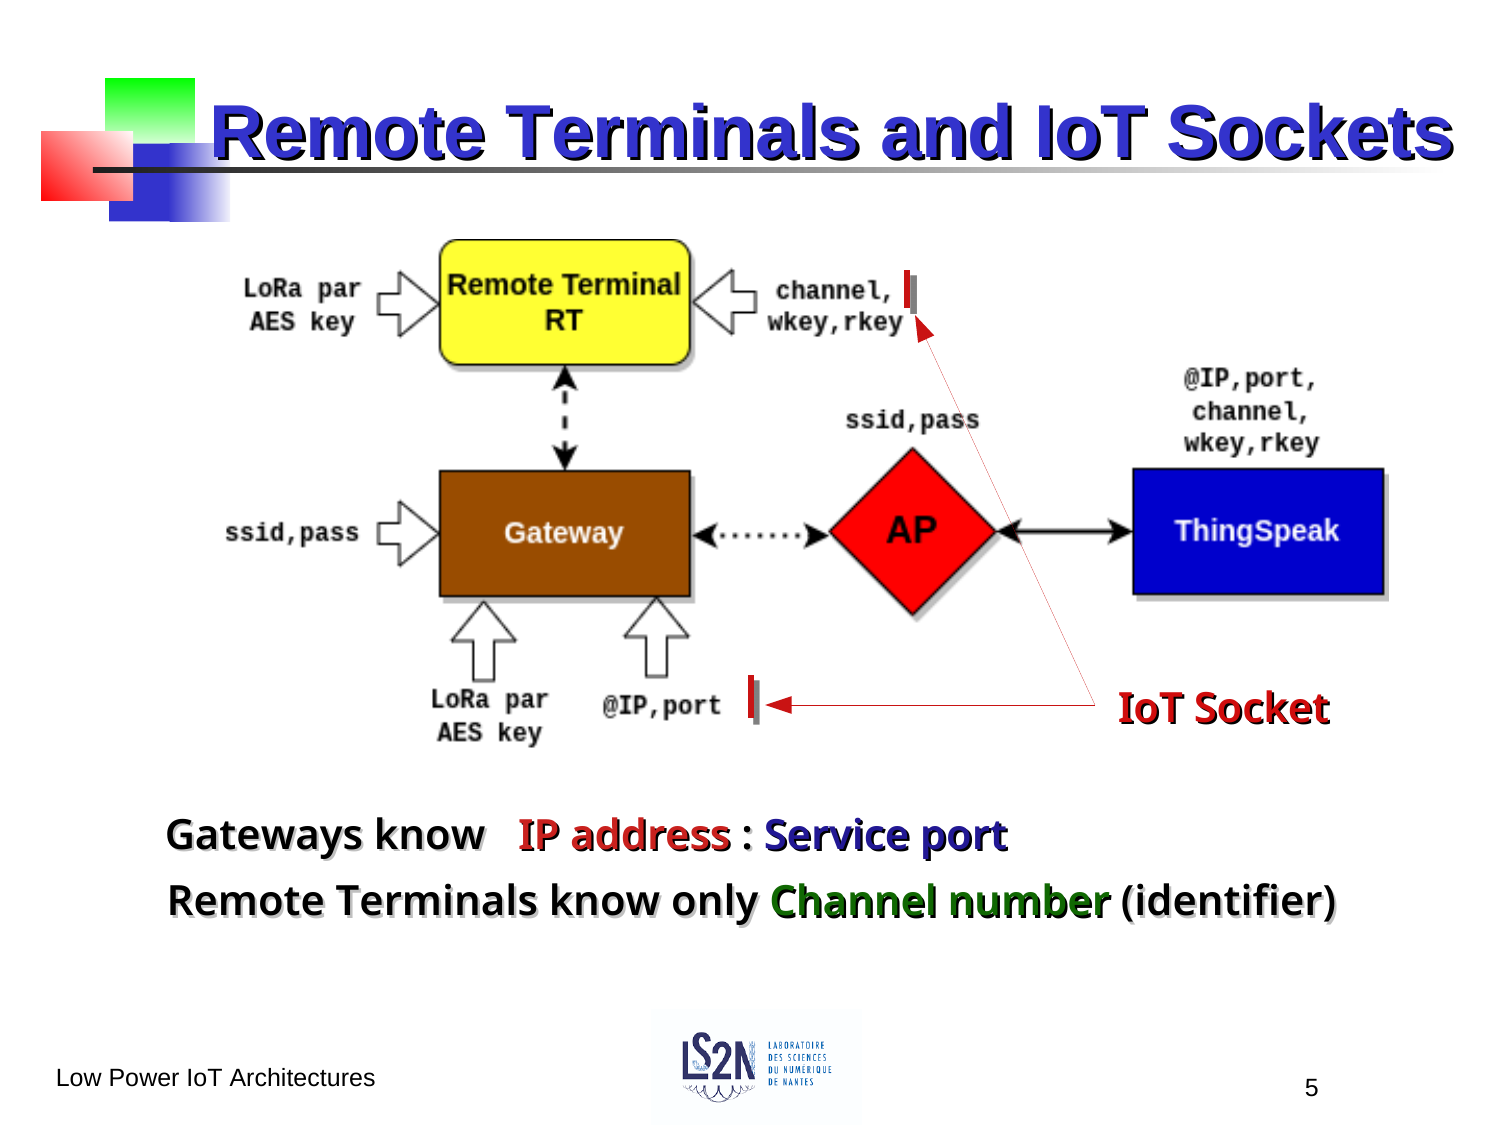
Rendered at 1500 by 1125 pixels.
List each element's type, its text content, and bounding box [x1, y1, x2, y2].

picture [651, 1009, 862, 1125]
picture [225, 239, 1389, 751]
text_box IoT Socket [1103, 672, 1358, 738]
title Remote Terminals and IoT Sockets [118, 74, 1477, 180]
text_box Gateways know IP address : Service port [150, 800, 1171, 871]
text_box Remote Terminals know only Channel number (identifier) [151, 866, 1414, 942]
